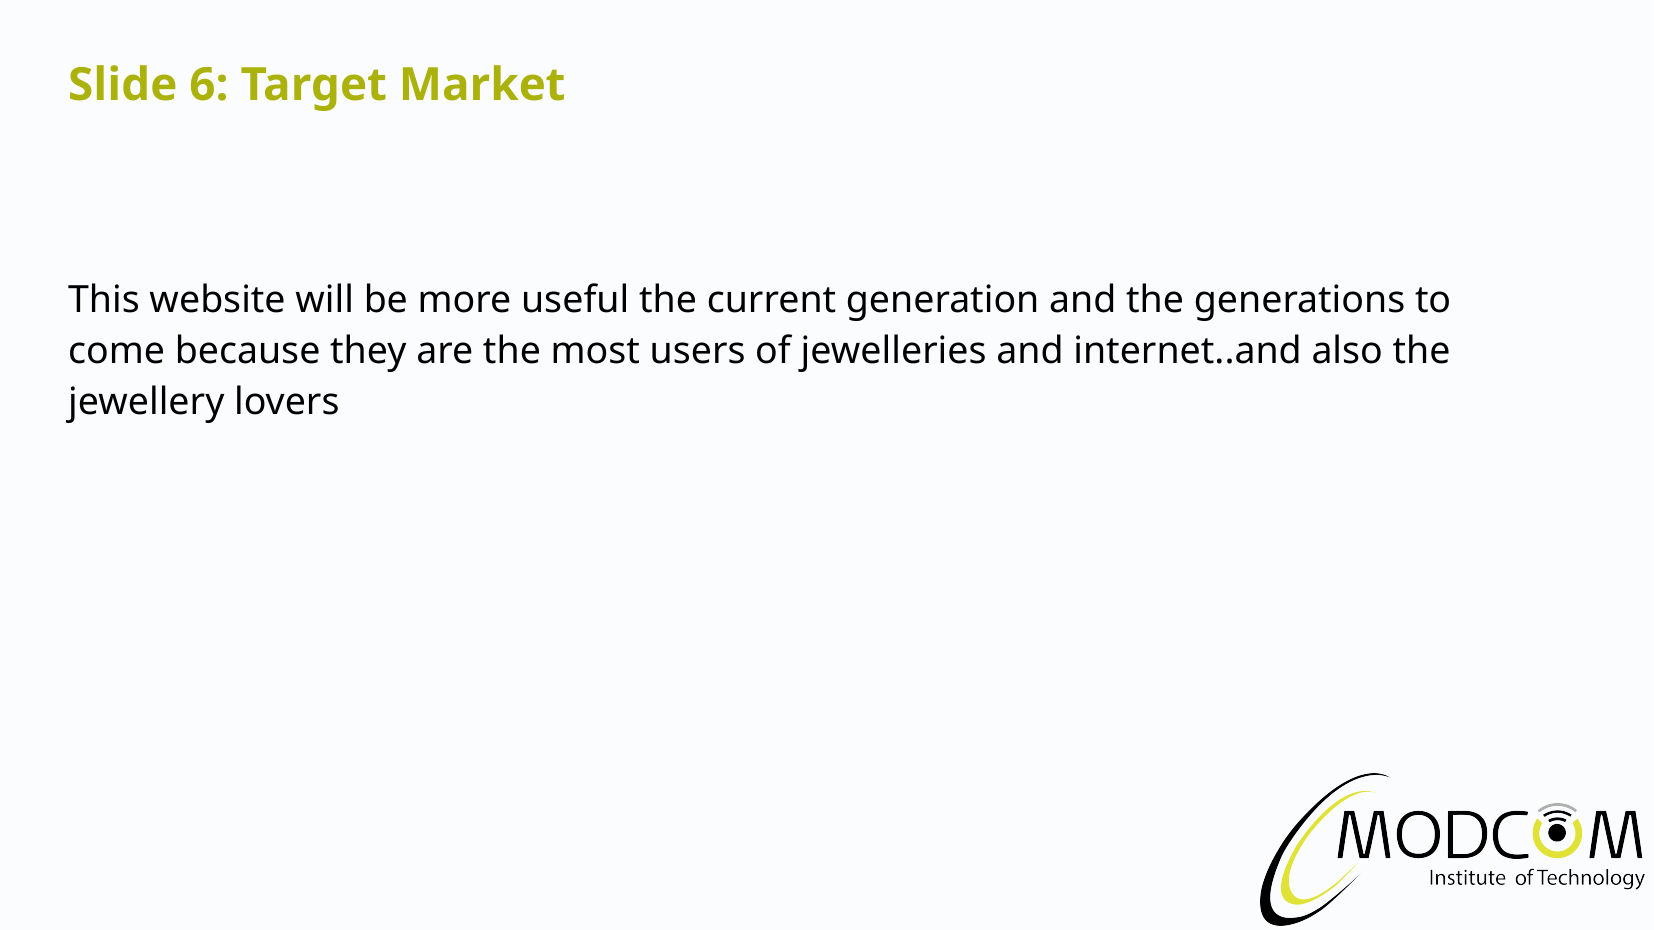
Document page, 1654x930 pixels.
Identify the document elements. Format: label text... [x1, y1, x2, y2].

text_box Slide 6: Target Market [53, 44, 877, 219]
text_box This website will be more useful the current generation and the generations to come because they are the most users of jewelleries and internet..and also the jewellery lovers [53, 112, 1559, 911]
picture [1260, 773, 1645, 926]
